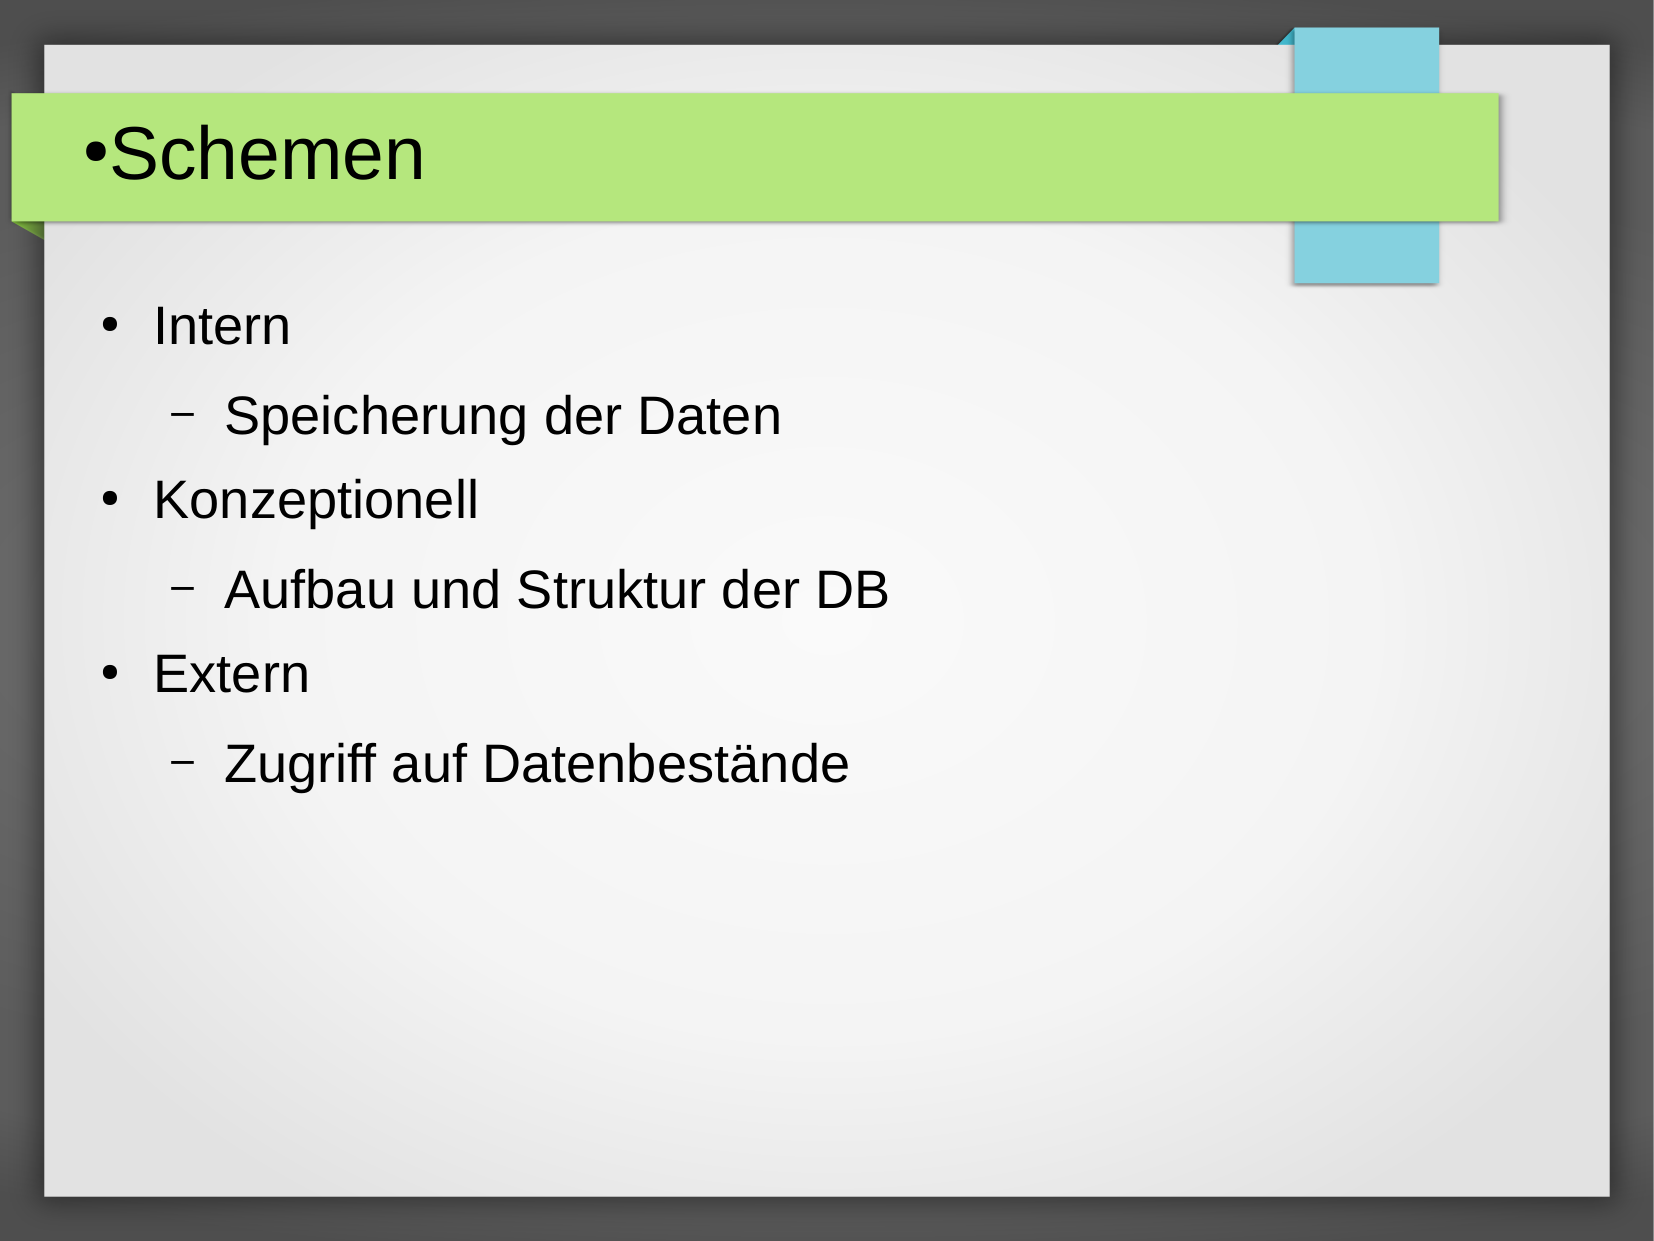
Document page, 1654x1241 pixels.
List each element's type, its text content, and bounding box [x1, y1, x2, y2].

picture [0, 0, 1654, 1241]
title Schemen [82, 94, 1264, 213]
list Intern Speicherung der Daten Konzeptionell Aufbau und Struktur der DB Extern Zugriff auf Datenbestände [82, 295, 1571, 1015]
